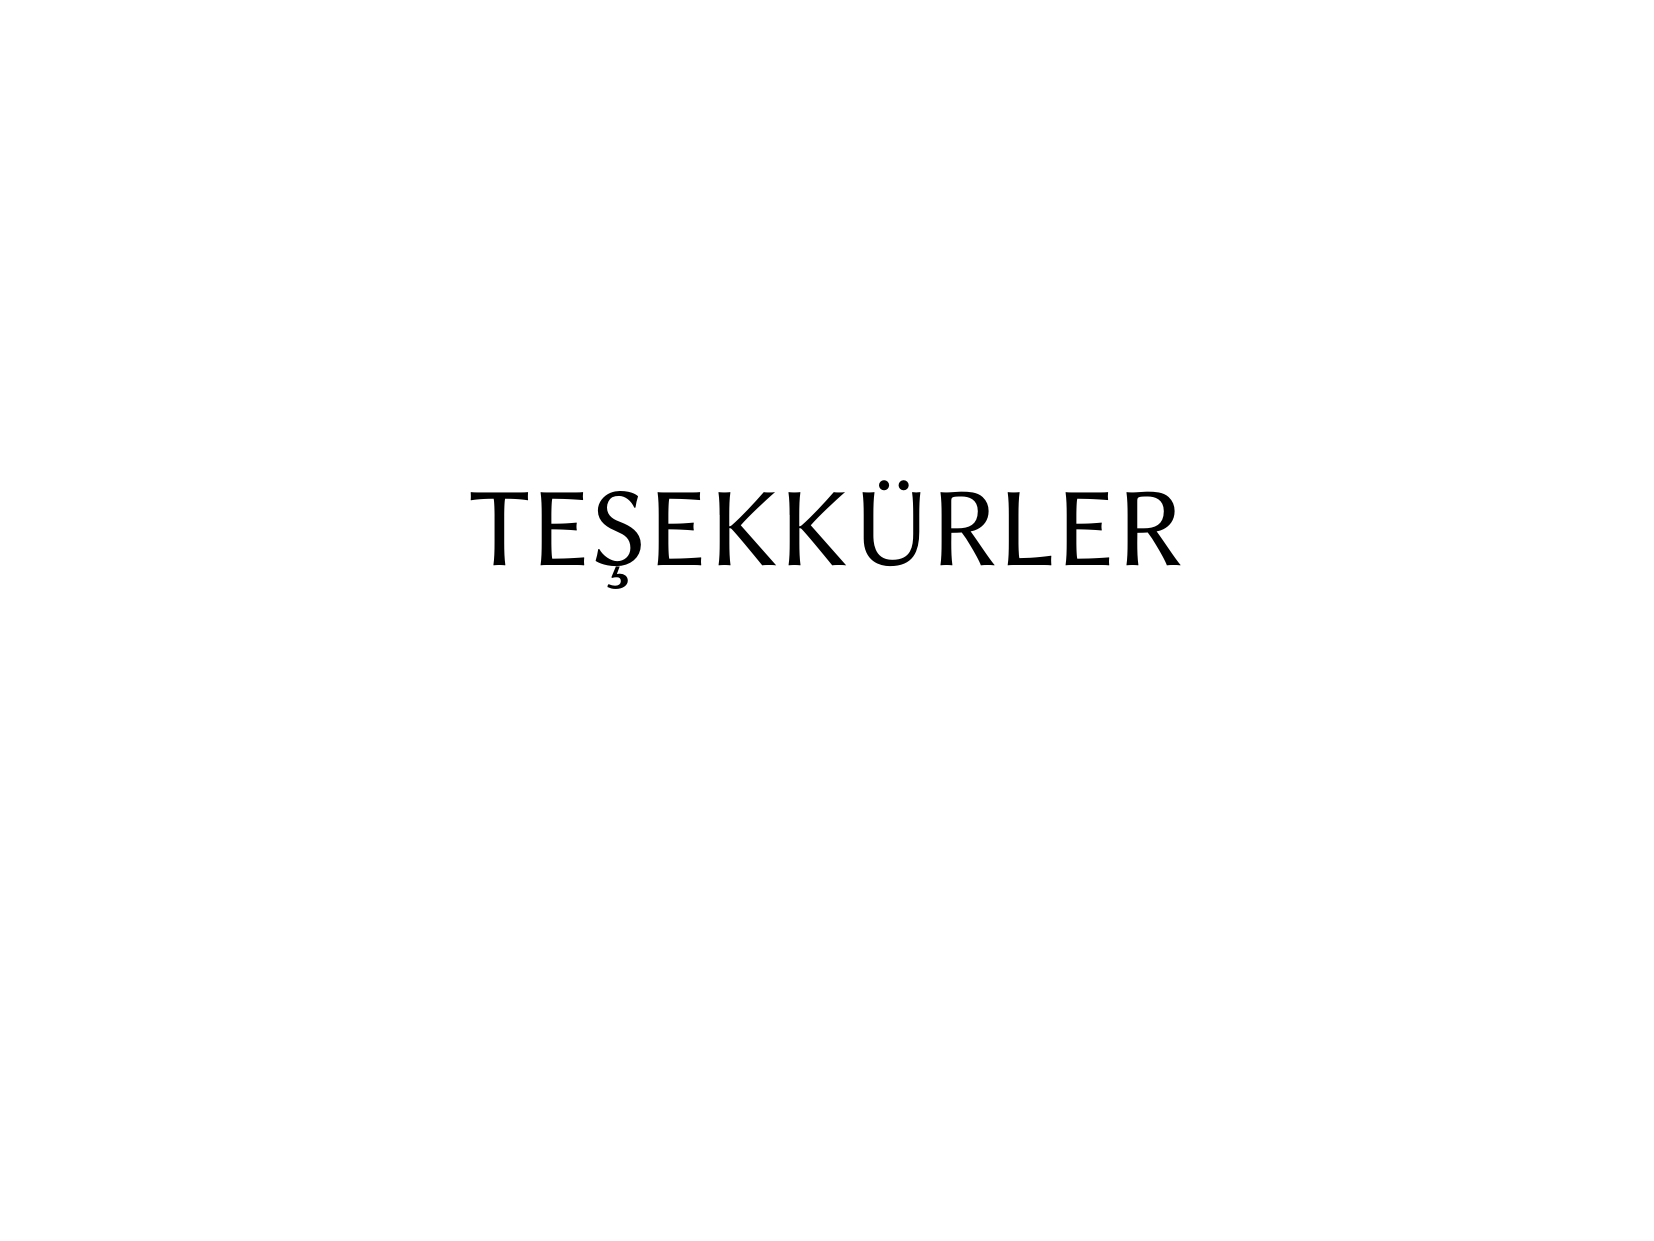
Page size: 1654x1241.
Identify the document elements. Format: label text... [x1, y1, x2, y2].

subtitle TEŞEKKÜRLER [82, 49, 1571, 1010]
